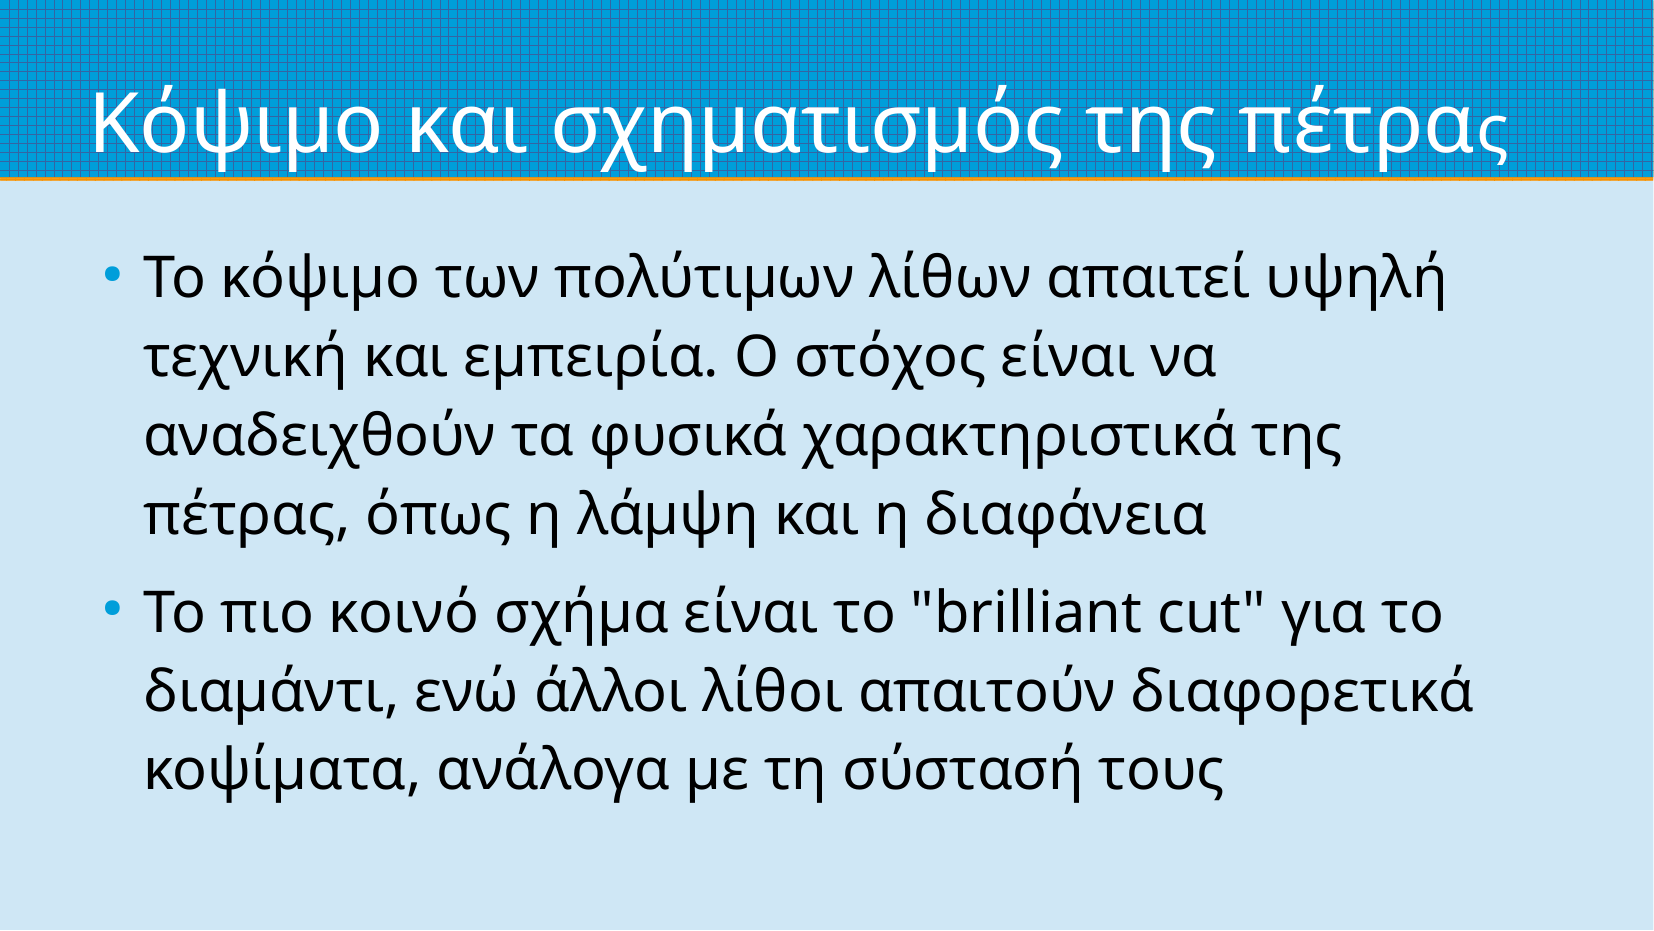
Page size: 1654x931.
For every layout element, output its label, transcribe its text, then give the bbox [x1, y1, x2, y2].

title Κόψιμο και σχηματισμός της πέτρας [88, 14, 1565, 178]
list Το κόψιμο των πολύτιμων λίθων απαιτεί υψηλή τεχνική και εμπειρία. Ο στόχος είναι να αναδειχθούν τα φυσικά χαρακτηριστικά της πέτρας, όπως η λάμψη και η διαφάνεια Το πιο κοινό σχήμα είναι το "brilliant cut" για το διαμάντι, ενώ άλλοι λίθοι απαιτούν διαφορετικά κοψίματα, ανάλογα με τη σύστασή τους [88, 236, 1565, 813]
